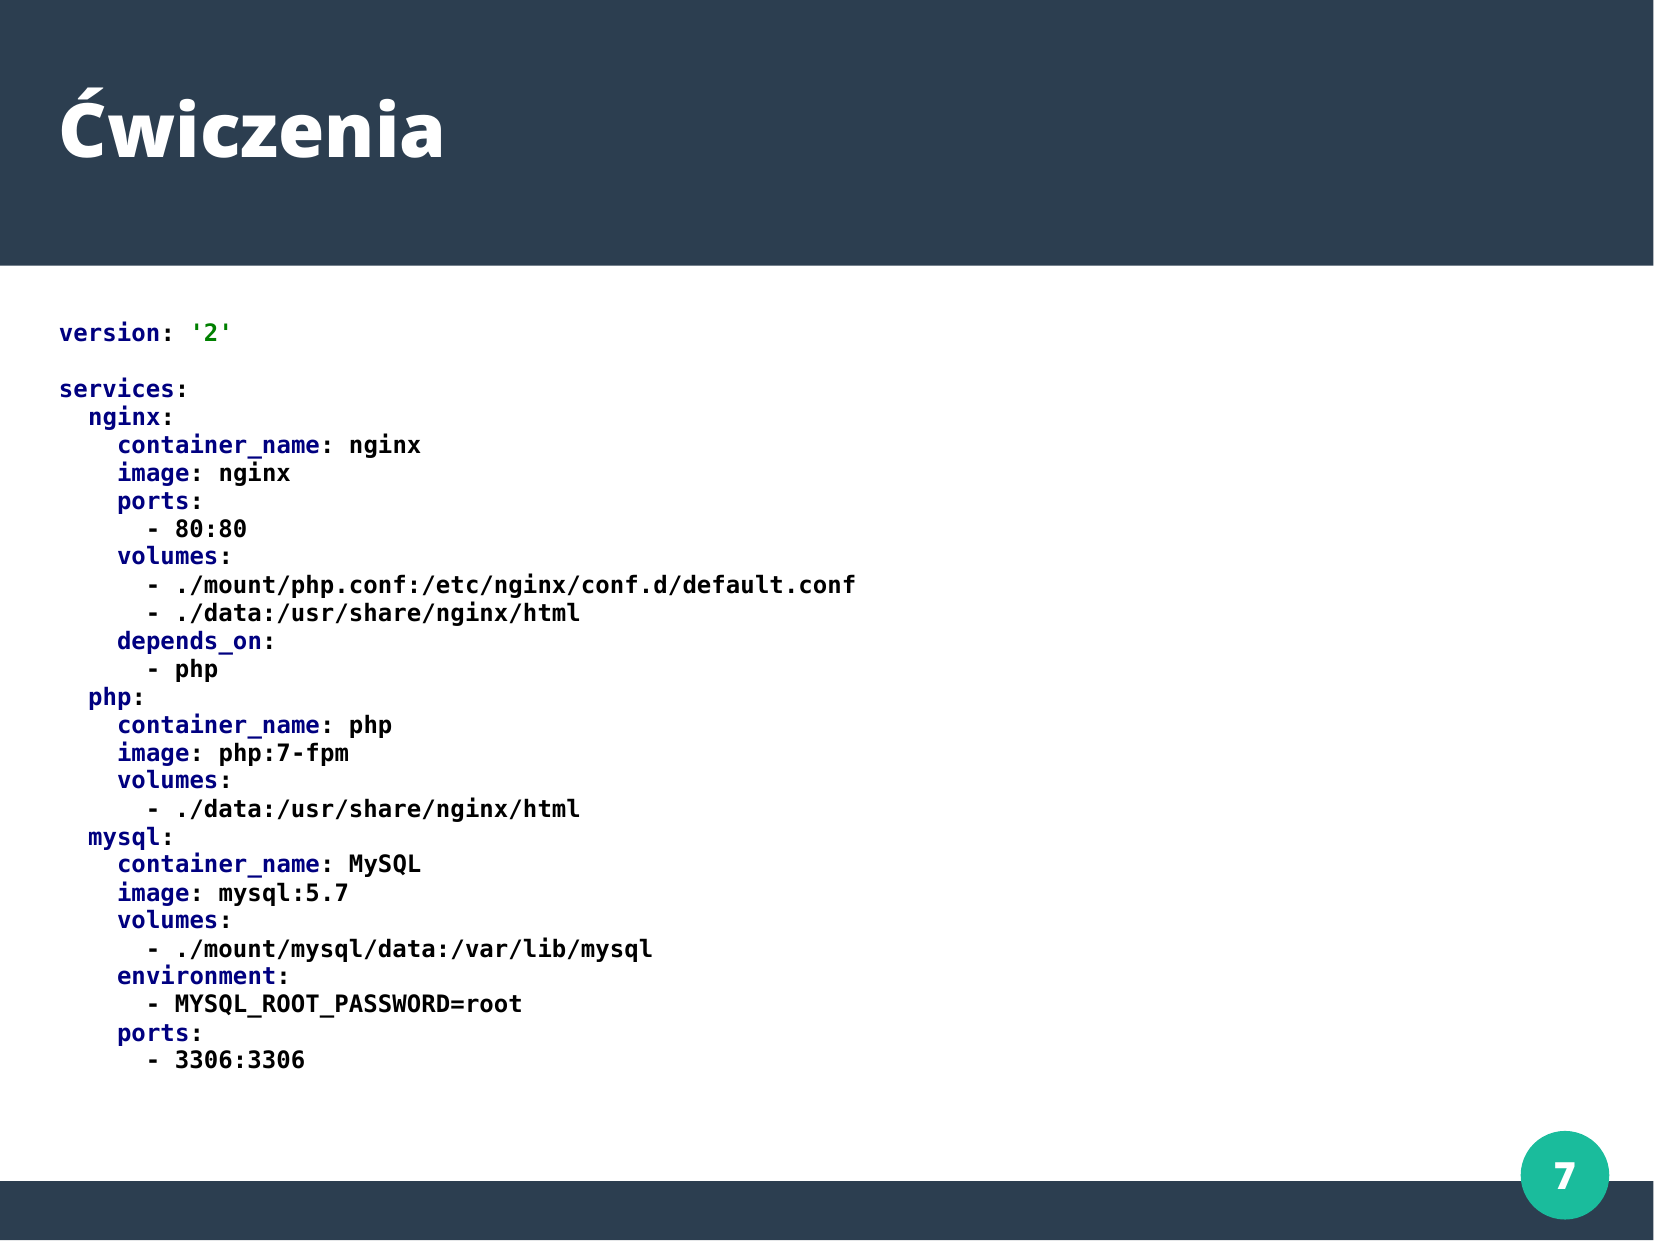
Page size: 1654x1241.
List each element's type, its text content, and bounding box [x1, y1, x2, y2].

title Ćwiczenia [59, 49, 1595, 207]
list version: '2' services: nginx: container_name: nginx image: nginx ports: - 80:80 volumes: - ./mount/php.conf:/etc/nginx/conf.d/default.conf - ./data:/usr/share/nginx/html depends_on: - php php: container_name: php image: php:7-fpm volumes: - ./data:/usr/share/nginx/html mysql: container_name: MySQL image: mysql:5.7 volumes: - ./mount/mysql/data:/var/lib/mysql environment: - MYSQL_ROOT_PASSWORD=root ports: - 3306:3306 [59, 318, 1595, 1146]
